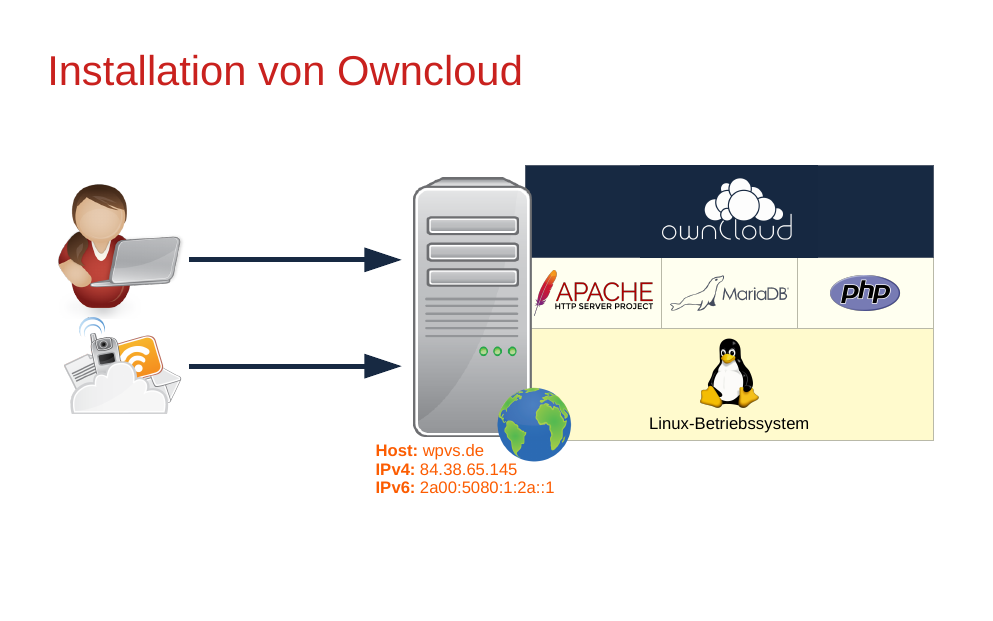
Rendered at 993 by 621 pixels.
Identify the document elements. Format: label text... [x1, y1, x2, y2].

picture [47, 176, 189, 414]
text_box Host: wpvs.de IPv4: 84.38.65.145 IPv6: 2a00:5080:1:2a::1 [375, 441, 556, 498]
picture [534, 270, 653, 316]
text_box [525, 165, 934, 329]
picture [670, 275, 789, 311]
title Installation von Owncloud [47, 47, 943, 95]
text_box Linux-Betriebssystem [532, 329, 934, 441]
picture [640, 165, 818, 258]
picture [696, 334, 762, 411]
picture [829, 274, 901, 312]
picture [413, 177, 579, 464]
